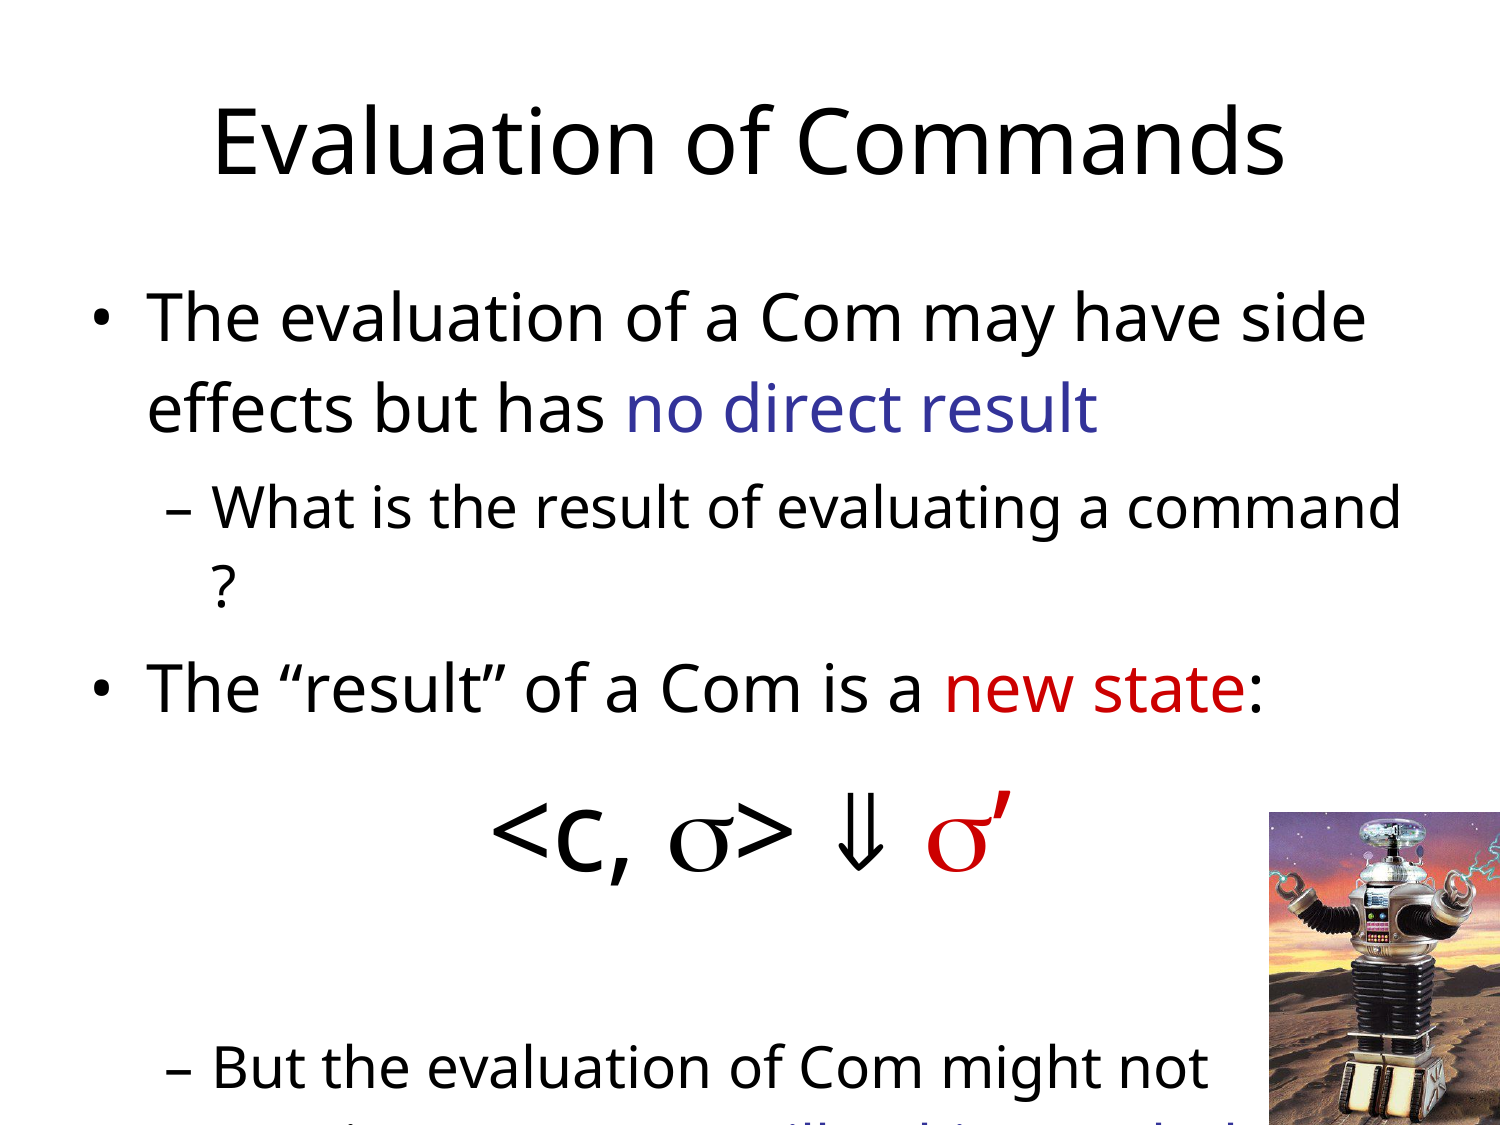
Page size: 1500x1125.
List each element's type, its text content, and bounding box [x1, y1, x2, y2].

title Evaluation of Commands [75, 45, 1426, 233]
picture [1269, 812, 1500, 1125]
list The evaluation of a Com may have side effects but has no direct result What is the result of evaluating a command ? The “result” of a Com is a new state: <c, >  ’ But the evaluation of Com might not terminate! Danger Will Robinson! (huh?) [75, 262, 1426, 1101]
